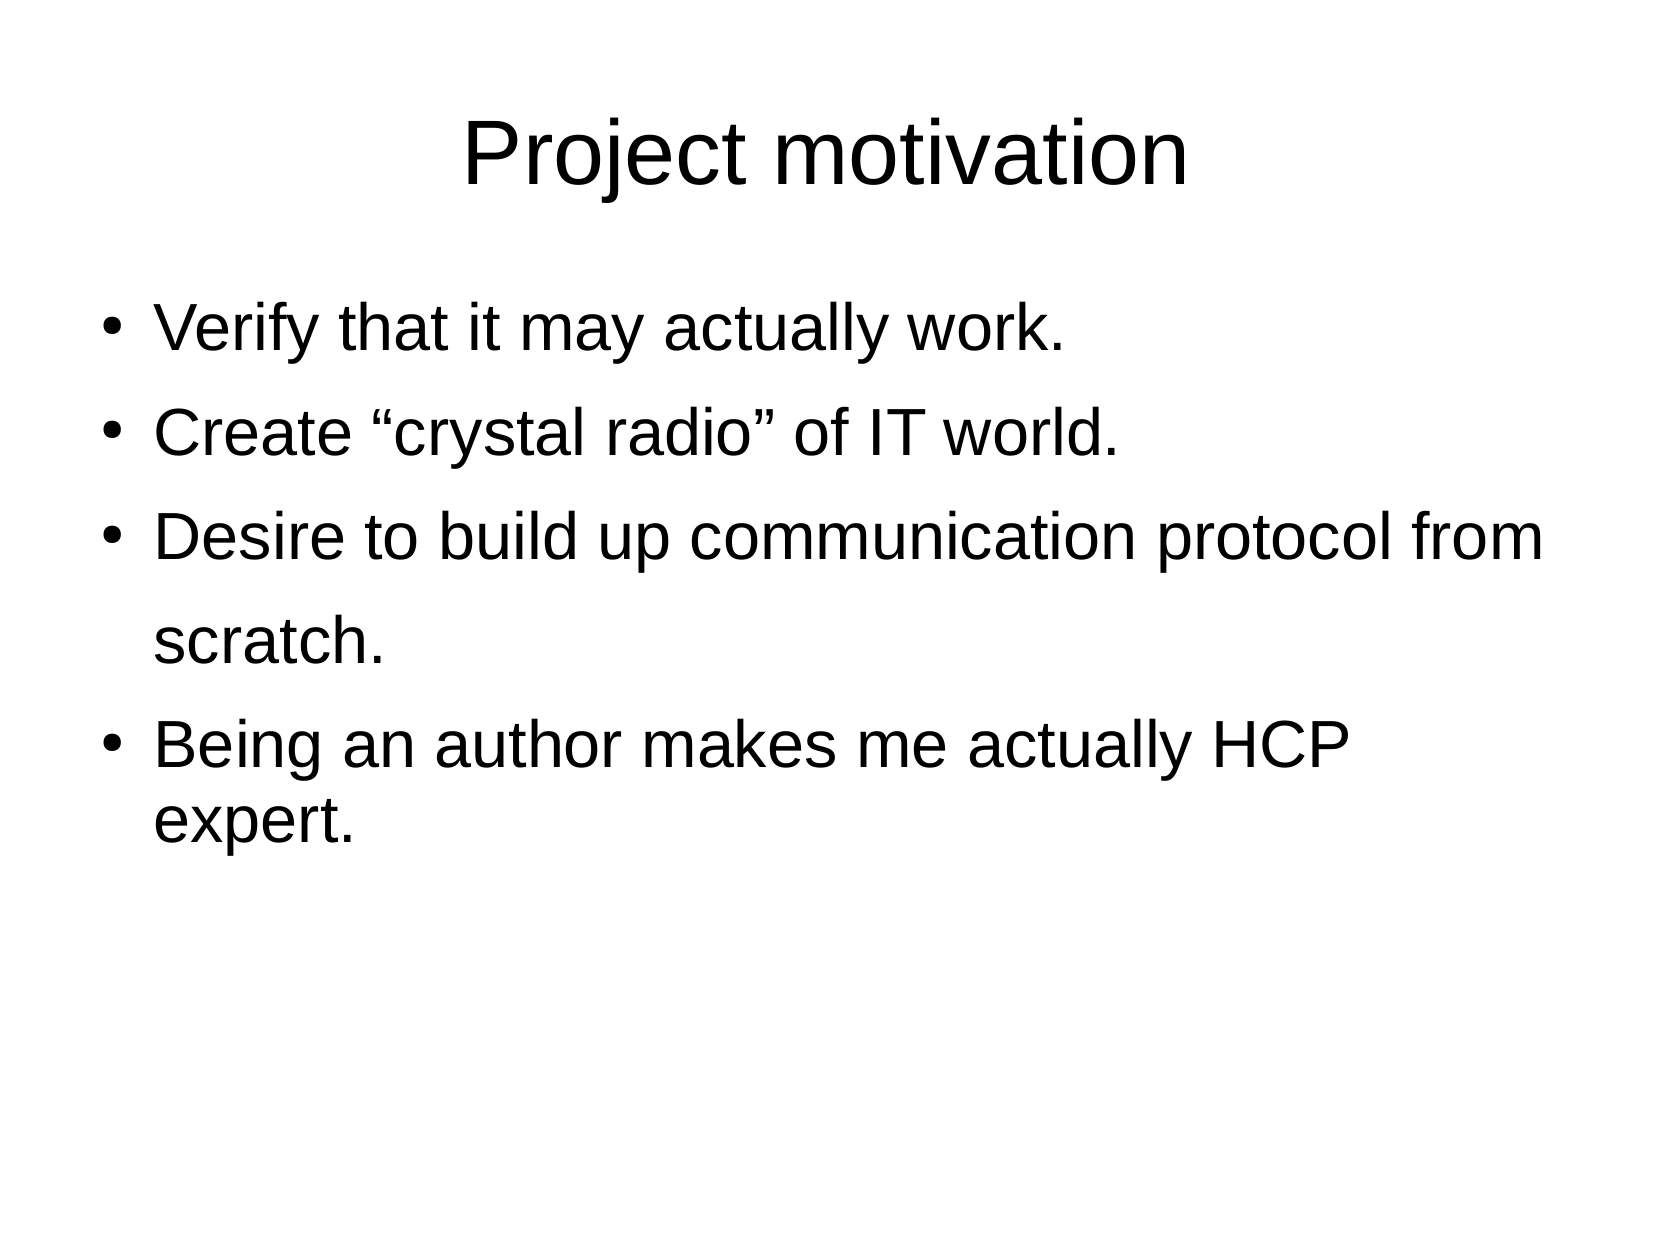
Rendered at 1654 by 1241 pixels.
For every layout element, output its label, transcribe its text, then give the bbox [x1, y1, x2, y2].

title Project motivation [82, 49, 1571, 257]
list Verify that it may actually work. Create “crystal radio” of IT world. Desire to build up communication protocol from scratch. Being an author makes me actually HCP expert. [82, 290, 1571, 1010]
